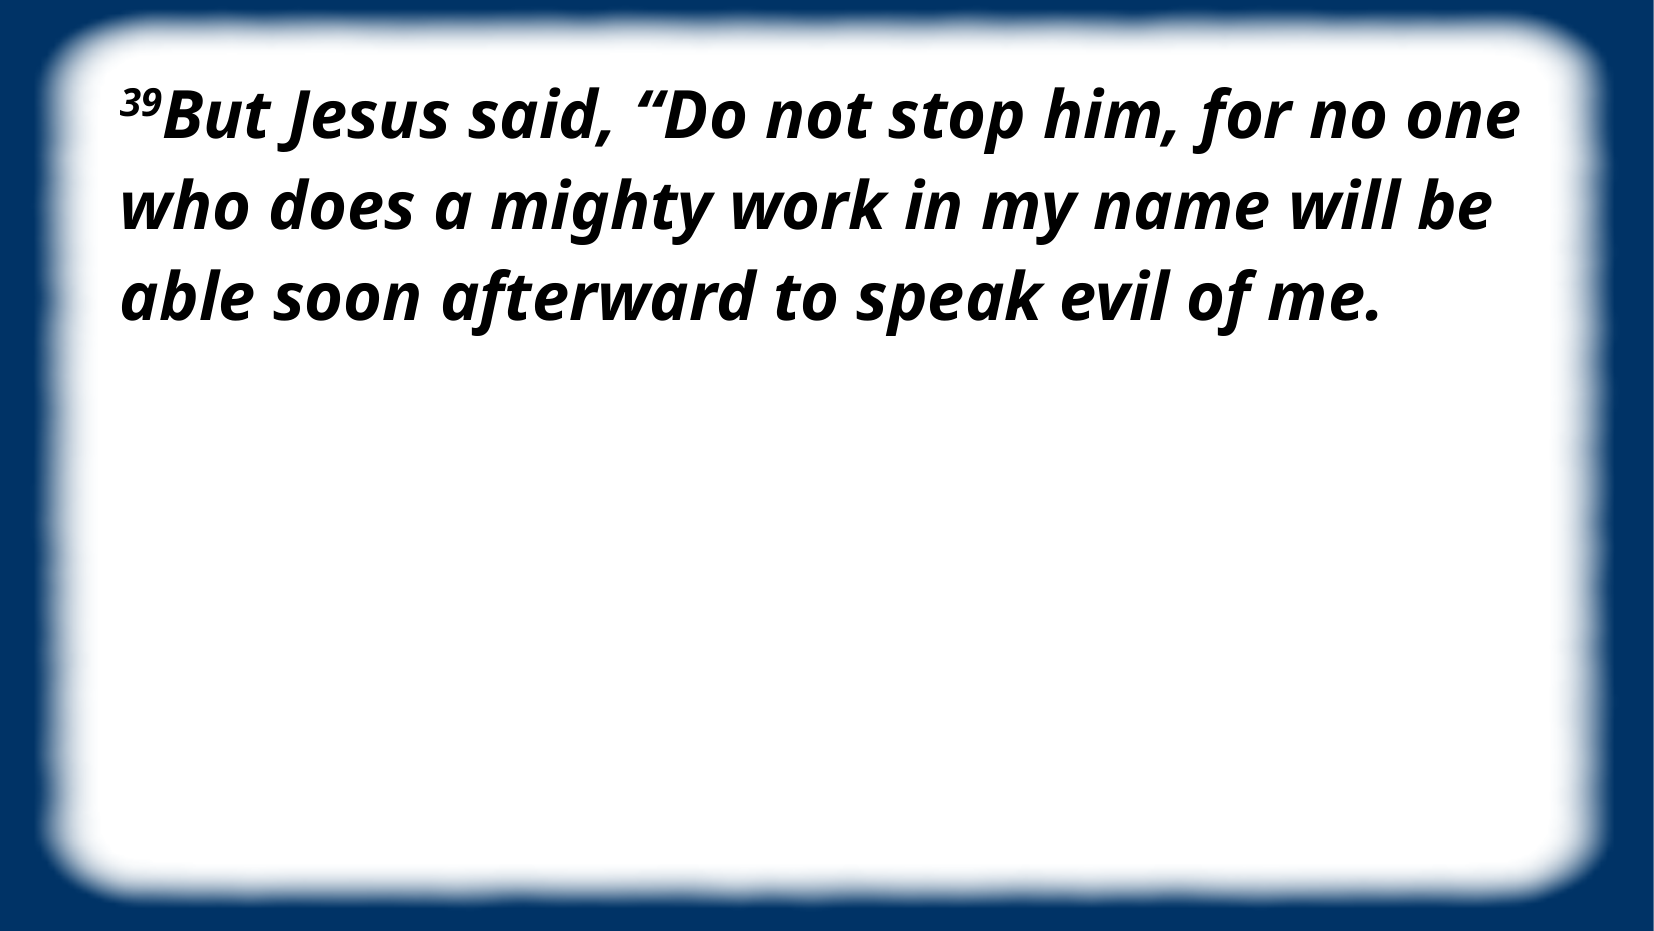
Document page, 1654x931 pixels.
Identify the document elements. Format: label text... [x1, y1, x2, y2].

picture [0, 0, 1654, 931]
text_box 39But Jesus said, “Do not stop him, for no one who does a mighty work in my name will be able soon afterward to speak evil of me. [105, 60, 1546, 342]
